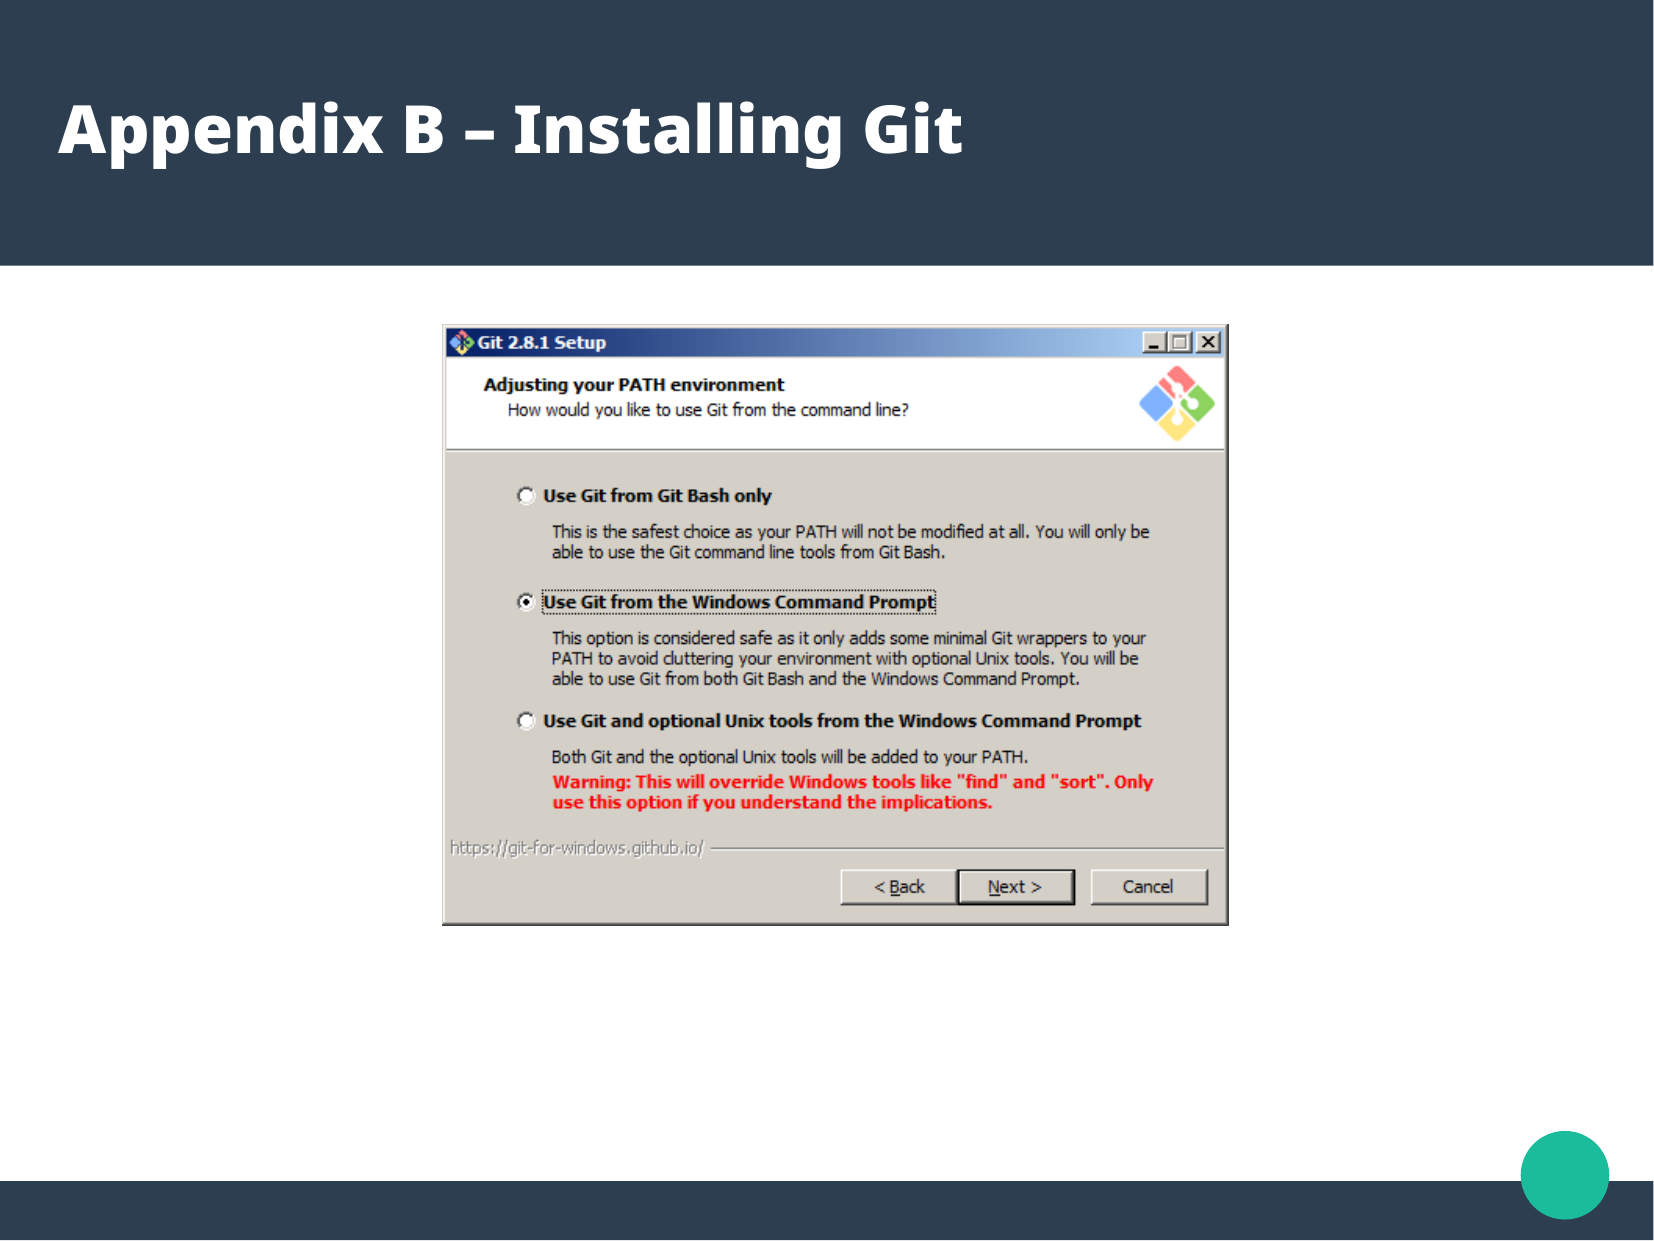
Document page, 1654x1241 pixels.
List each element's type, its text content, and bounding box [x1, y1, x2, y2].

picture [442, 324, 1229, 926]
title Appendix B – Installing Git [59, 49, 1595, 207]
